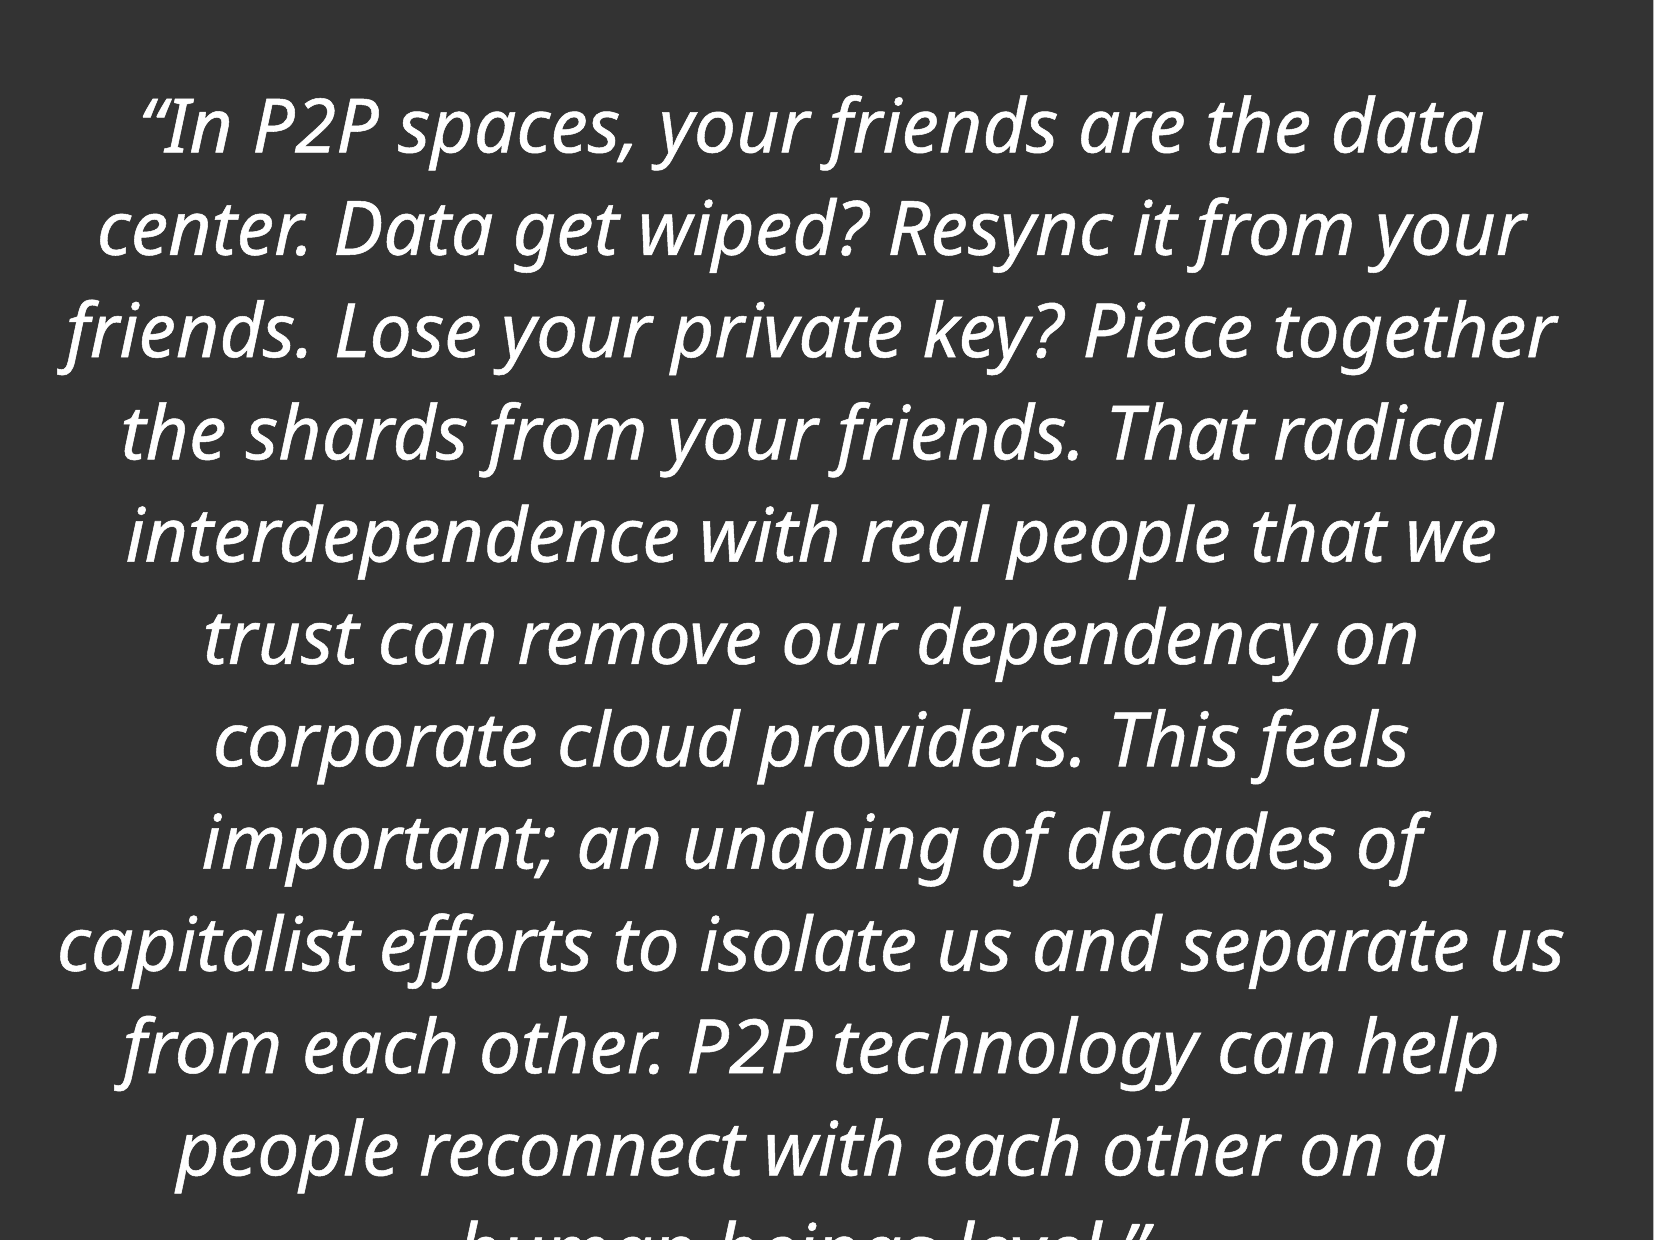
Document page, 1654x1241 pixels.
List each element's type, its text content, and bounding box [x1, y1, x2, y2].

text_box “In P2P spaces, your friends are the data center. Data get wiped? Resync it from your friends. Lose your private key? Piece together the shards from your friends. That radical interdependence with real people that we trust can remove our dependency on corporate cloud providers. This feels important; an undoing of decades of capitalist efforts to isolate us and separate us from each other. P2P technology can help people reconnect with each other on a human beings level.” -- noffle [41, 64, 1583, 1241]
